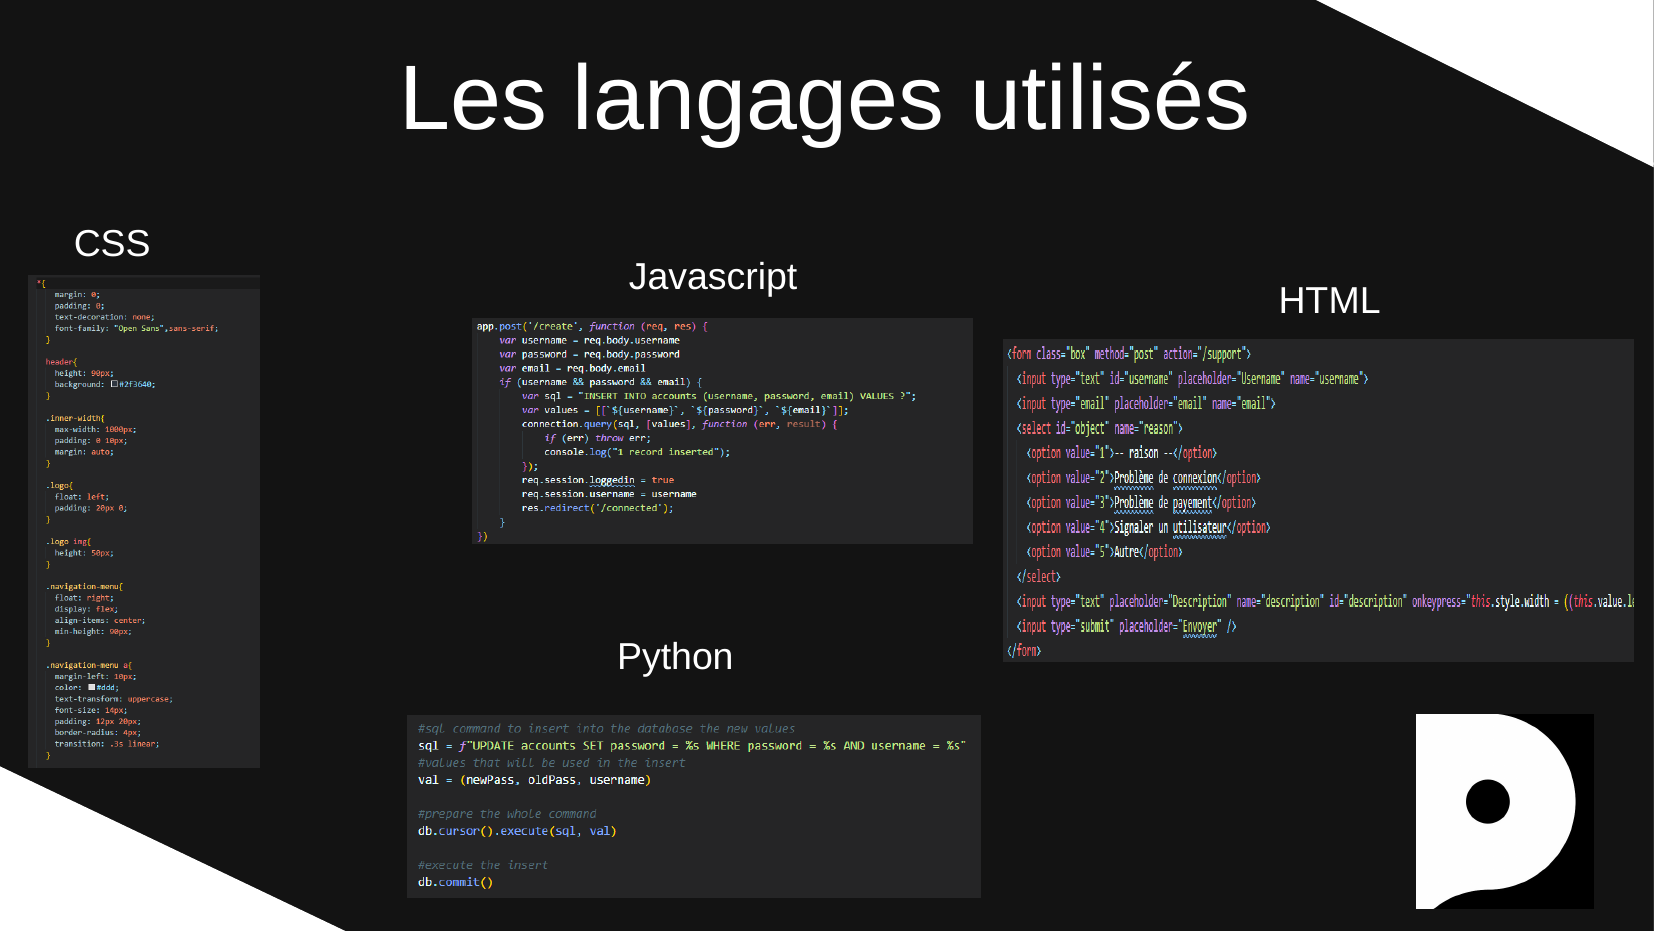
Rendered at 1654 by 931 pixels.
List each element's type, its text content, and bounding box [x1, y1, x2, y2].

text_box HTML [1263, 271, 1406, 329]
text_box CSS [59, 214, 189, 272]
picture [28, 275, 260, 768]
text_box Python [602, 628, 780, 686]
text_box [0, 0, 1654, 931]
text_box Javascript [614, 248, 898, 305]
picture [407, 715, 981, 898]
picture [472, 318, 973, 544]
picture [1003, 339, 1634, 662]
text_box Les langages utilisés [81, 15, 1570, 171]
picture [1416, 714, 1594, 909]
